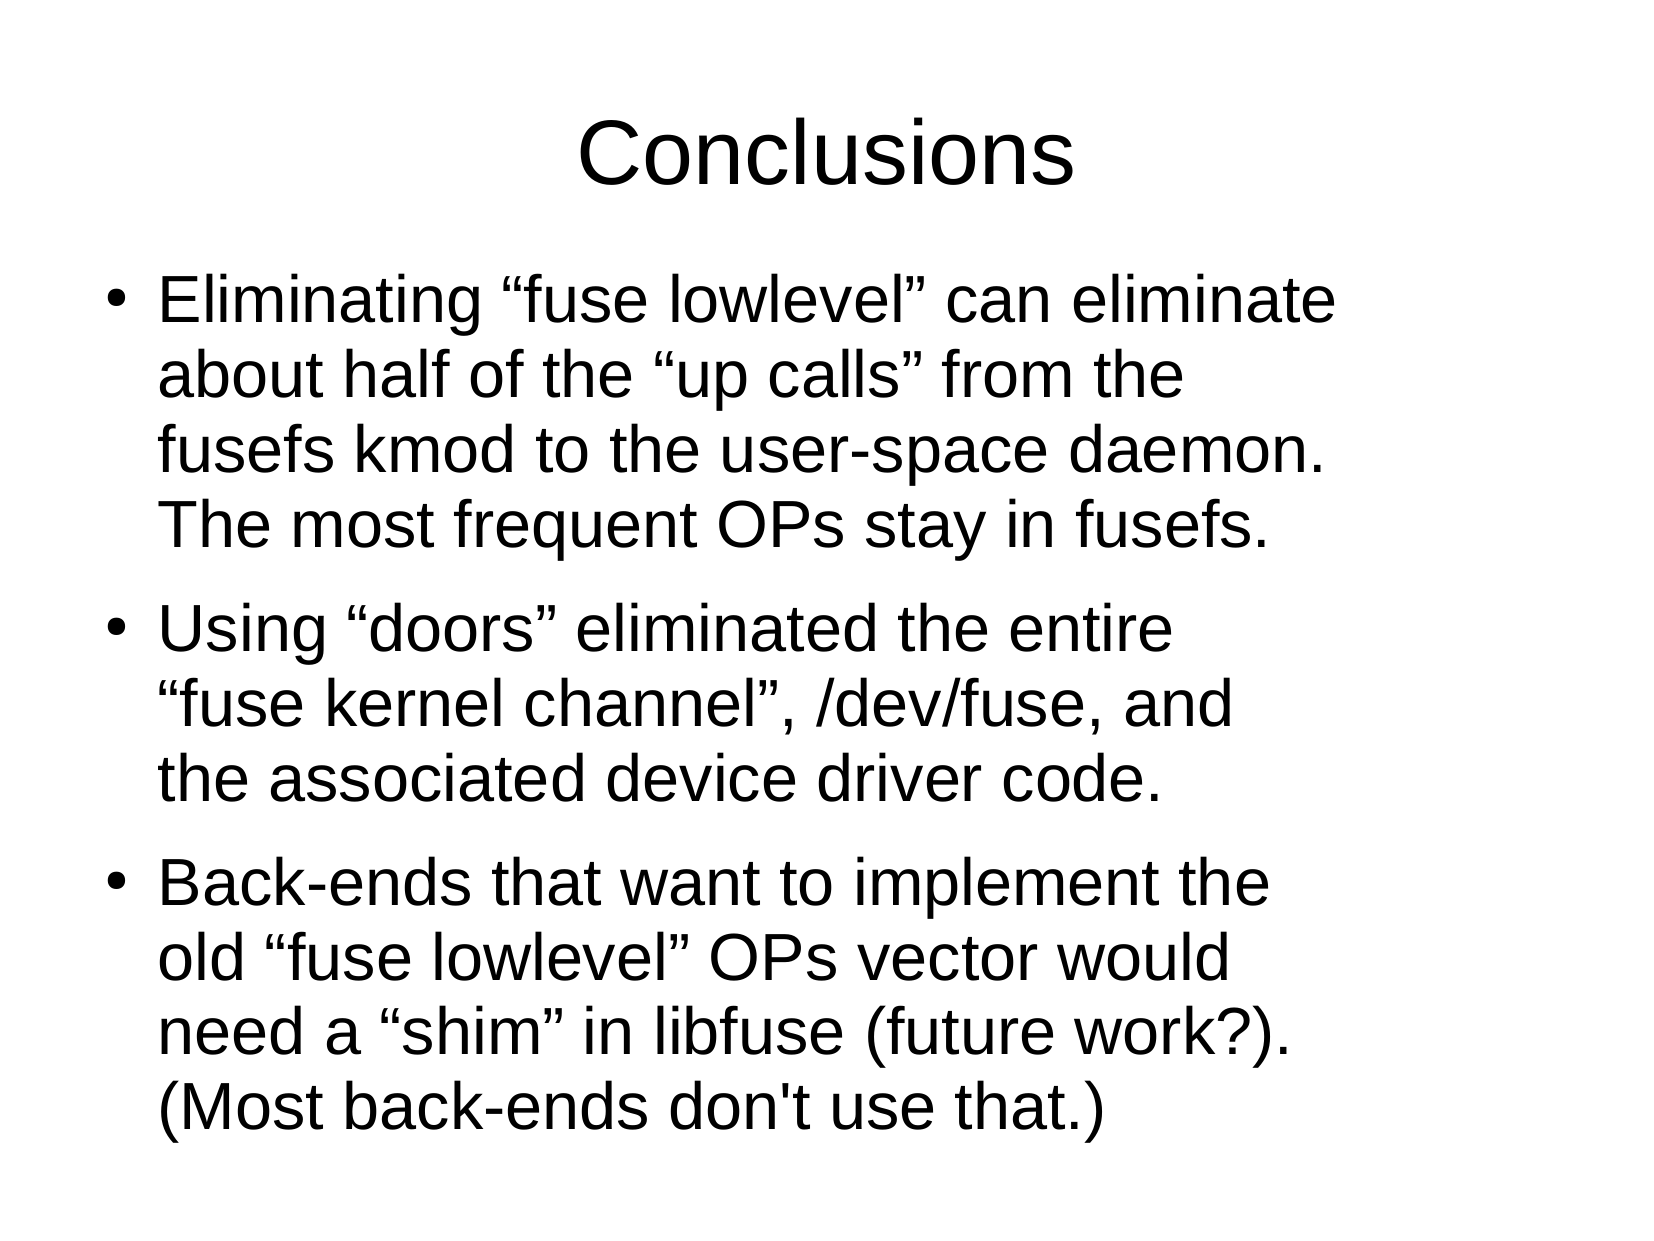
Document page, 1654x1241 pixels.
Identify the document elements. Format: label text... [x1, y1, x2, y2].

list Eliminating “fuse lowlevel” can eliminate about half of the “up calls” from the fusefs kmod to the user-space daemon. The most frequent OPs stay in fusefs. Using “doors” eliminated the entire “fuse kernel channel”, /dev/fuse, and the associated device driver code. Back-ends that want to implement the old “fuse lowlevel” OPs vector would need a “shim” in libfuse (future work?). (Most back-ends don't use that.) [86, 262, 1576, 1144]
title Conclusions [82, 49, 1571, 257]
